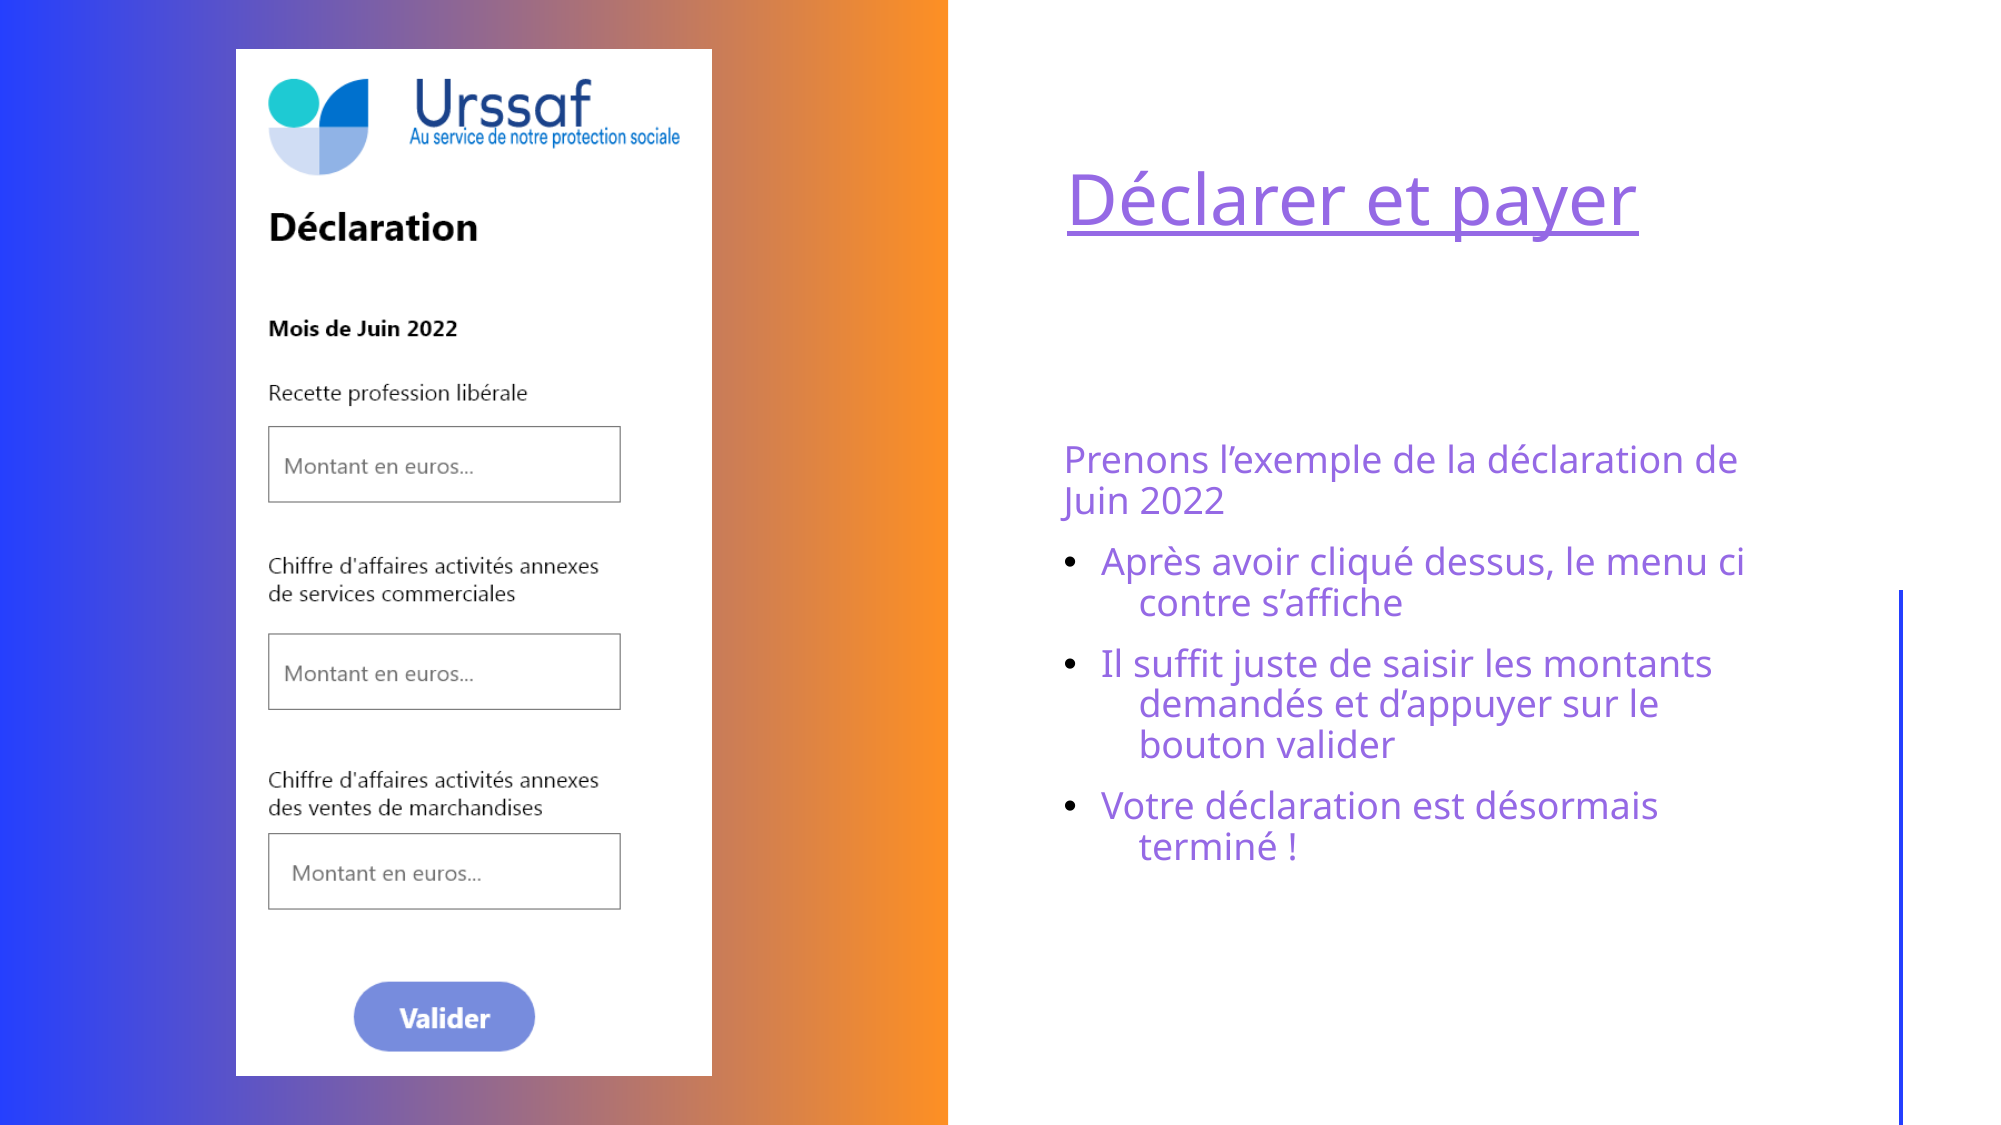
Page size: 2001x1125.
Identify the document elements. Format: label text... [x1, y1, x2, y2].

list Prenons l’exemple de la déclaration de Juin 2022 Après avoir cliqué dessus, le menu ci contre s’affiche Il suffit juste de saisir les montants demandés et d’appuyer sur le bouton valider Votre déclaration est désormais terminé ! [1048, 434, 1777, 1043]
picture [236, 49, 712, 1076]
title Déclarer et payer [1051, 82, 1773, 248]
text_box [0, 0, 2000, 1125]
